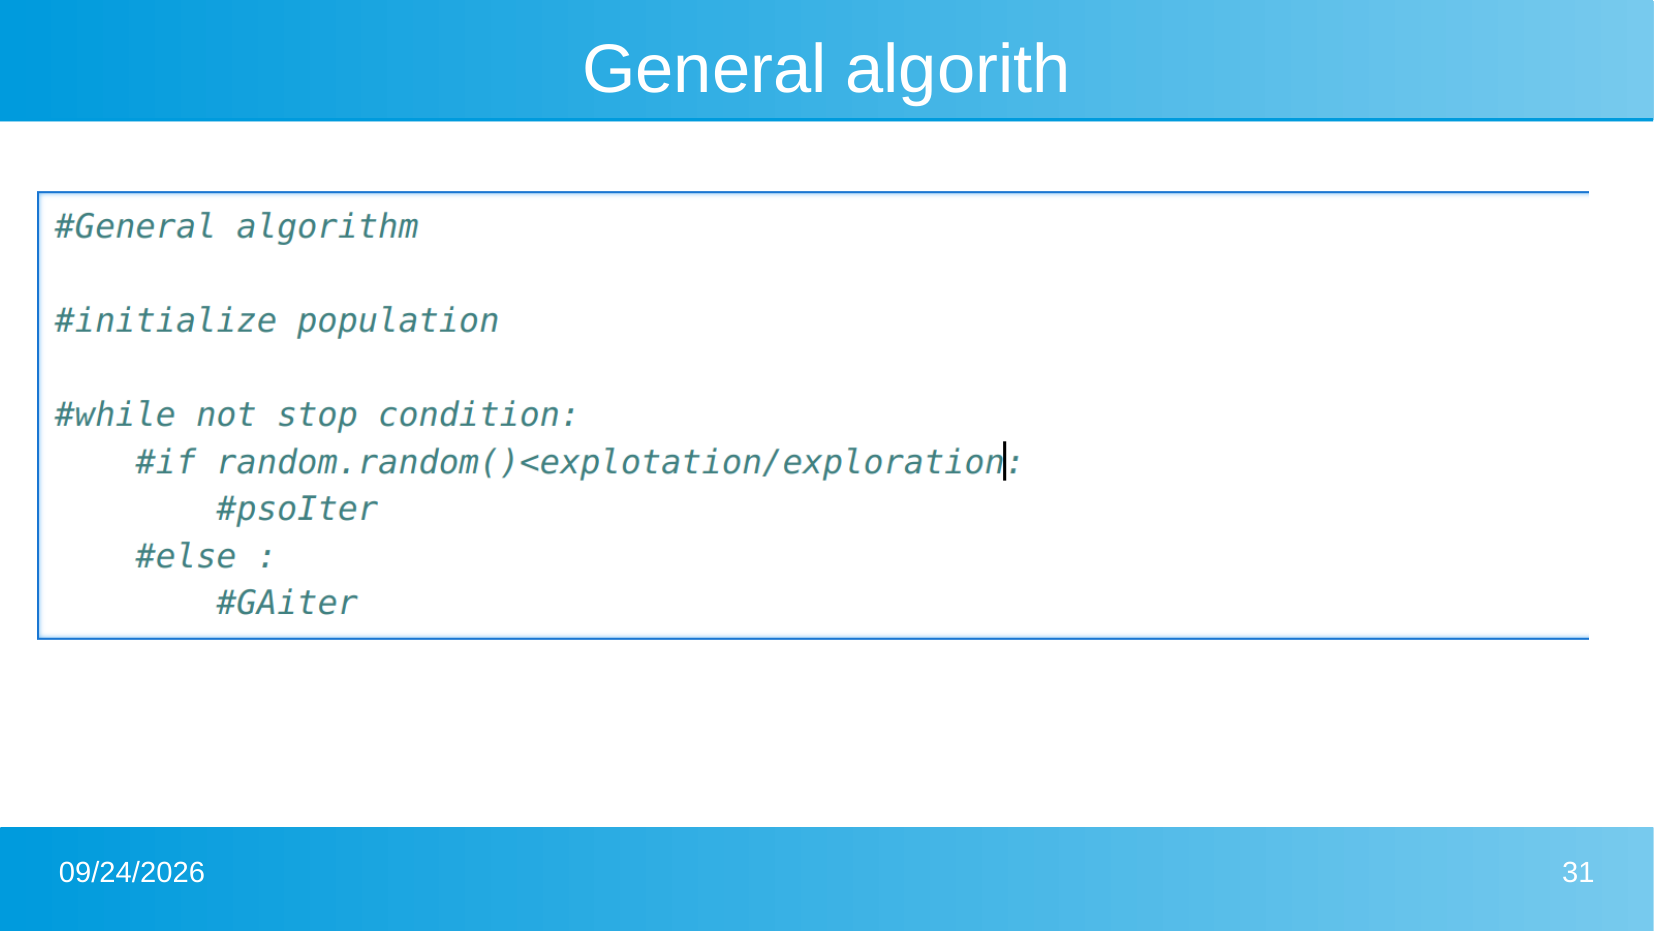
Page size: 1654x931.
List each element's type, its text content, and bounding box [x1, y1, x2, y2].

picture [37, 187, 1589, 644]
title General algorith [59, 29, 1595, 108]
